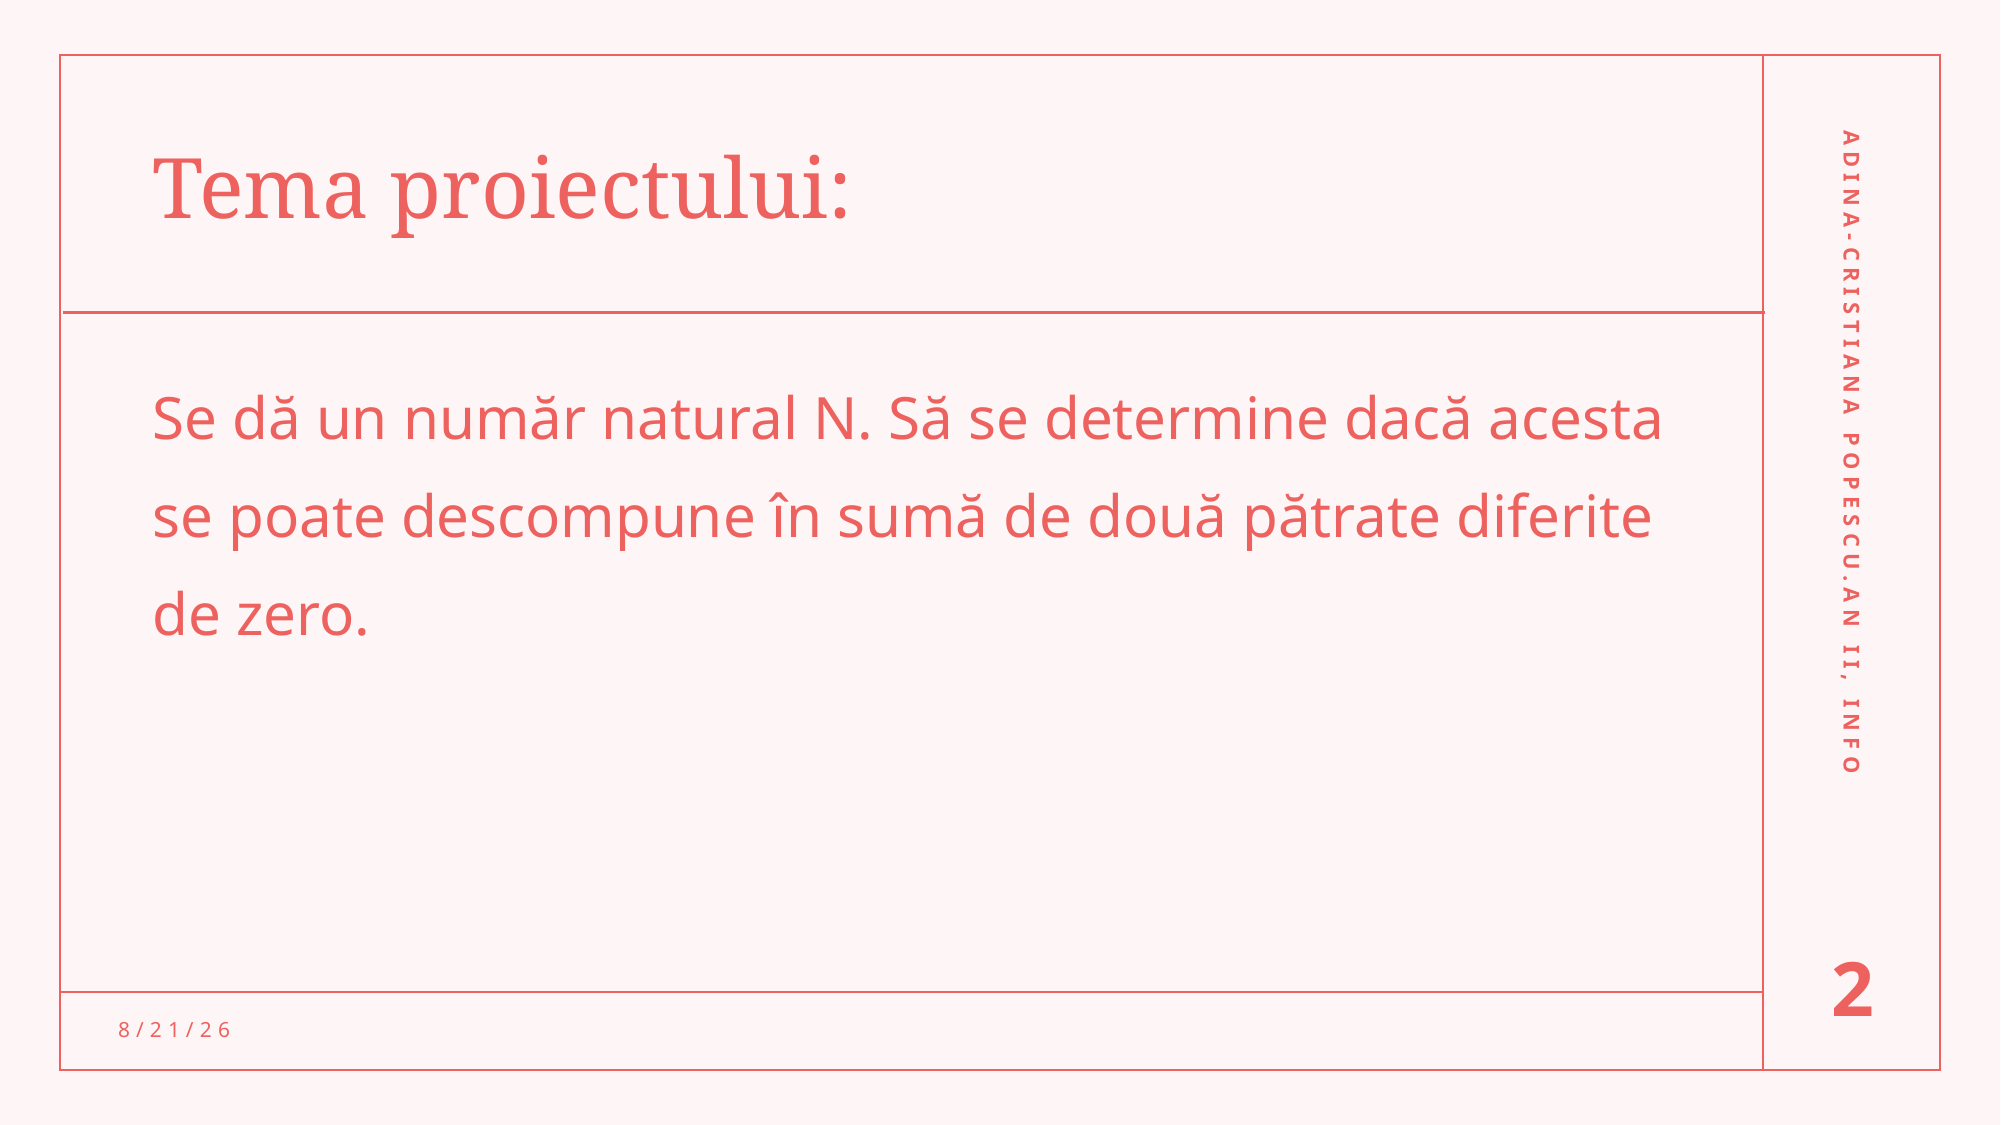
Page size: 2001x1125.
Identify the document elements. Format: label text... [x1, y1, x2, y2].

text_box Adina-Cristiana Popescu.an II, info [1822, 115, 1883, 791]
text_box 4/2/2021 [103, 1007, 621, 1055]
text_box ‹#› [1775, 930, 1932, 1055]
title Tema proiectului: [137, 89, 1701, 294]
list Se dă un număr natural N. Să se determine dacă acesta se poate descompune în sumă de două pătrate diferite de zero. [137, 345, 1701, 944]
